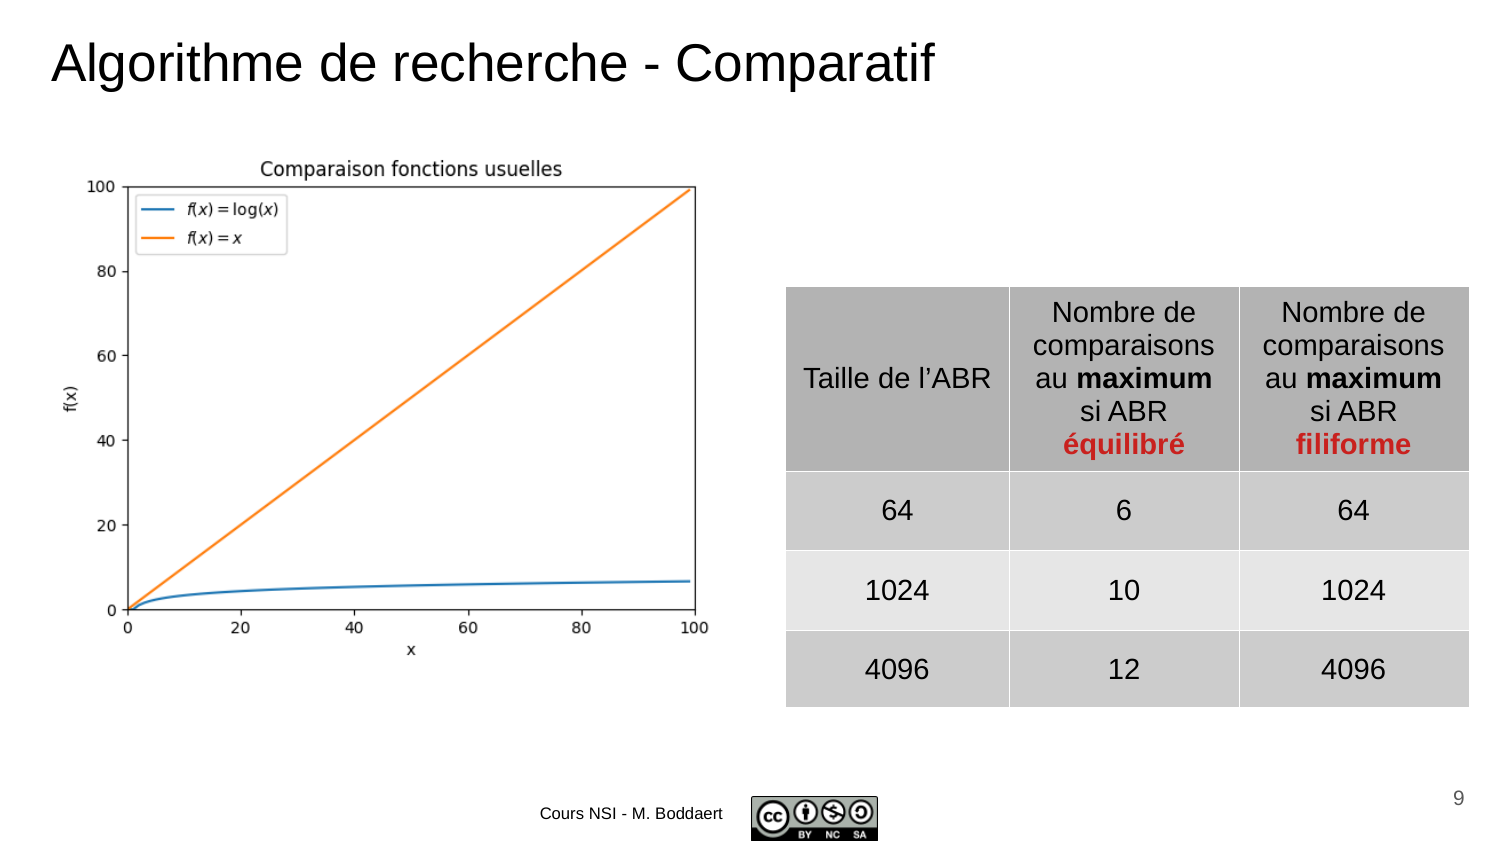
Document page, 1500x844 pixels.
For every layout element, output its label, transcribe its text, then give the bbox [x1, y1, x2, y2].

title Algorithme de recherche - Comparatif [51, 13, 1449, 108]
table_cell 64 [1240, 472, 1469, 550]
picture [36, 120, 768, 670]
table_cell 1024 [1240, 551, 1469, 630]
slide_number <numéro> [1389, 764, 1480, 830]
table_header Taille de l’ABR [786, 287, 1009, 471]
table_header Nombre de comparaisons au maximum si ABR filiforme [1240, 287, 1469, 471]
table_cell 6 [1010, 472, 1239, 550]
picture [751, 796, 878, 841]
table_cell 1024 [786, 551, 1009, 630]
table_header Nombre de comparaisons au maximum si ABR équilibré [1010, 287, 1239, 471]
table_cell 10 [1010, 551, 1239, 630]
table_cell 12 [1010, 631, 1239, 707]
table_cell 4096 [786, 631, 1009, 707]
table_cell 64 [786, 472, 1009, 550]
table_cell 4096 [1240, 631, 1469, 707]
